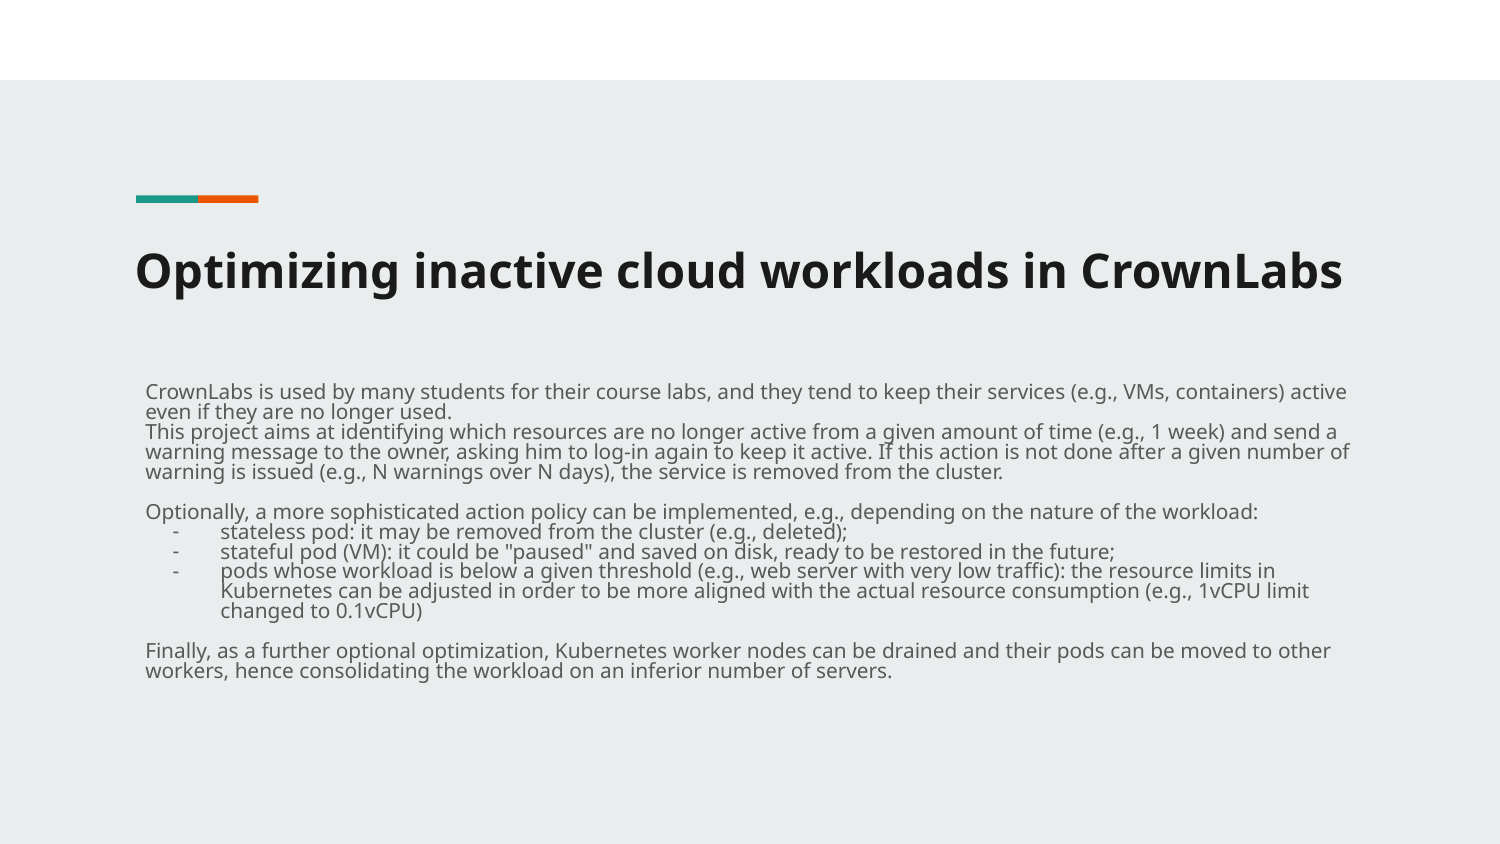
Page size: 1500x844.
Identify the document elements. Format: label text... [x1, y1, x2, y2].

title Optimizing inactive cloud workloads in CrownLabs [119, 216, 1381, 490]
subtitle CrownLabs is used by many students for their course labs, and they tend to keep their services (e.g., VMs, containers) active even if they are no longer used. This project aims at identifying which resources are no longer active from a given amount of time (e.g., 1 week) and send a warning message to the owner, asking him to log-in again to keep it active. If this action is not done after a given number of warning is issued (e.g., N warnings over N days), the service is removed from the cluster. Optionally, a more sophisticated action policy can be implemented, e.g., depending on the nature of the workload: stateless pod: it may be removed from the cluster (e.g., deleted); stateful pod (VM): it could be "paused" and saved on disk, ready to be restored in the future; pods whose workload is below a given threshold (e.g., web server with very low traffic): the resource limits in Kubernetes can be adjusted in order to be more aligned with the actual resource consumption (e.g., 1vCPU limit changed to 0.1vCPU) Finally, as a further optional optimization, Kubernetes worker nodes can be drained and their pods can be moved to other workers, hence consolidating the workload on an inferior number of servers. [130, 368, 1381, 742]
